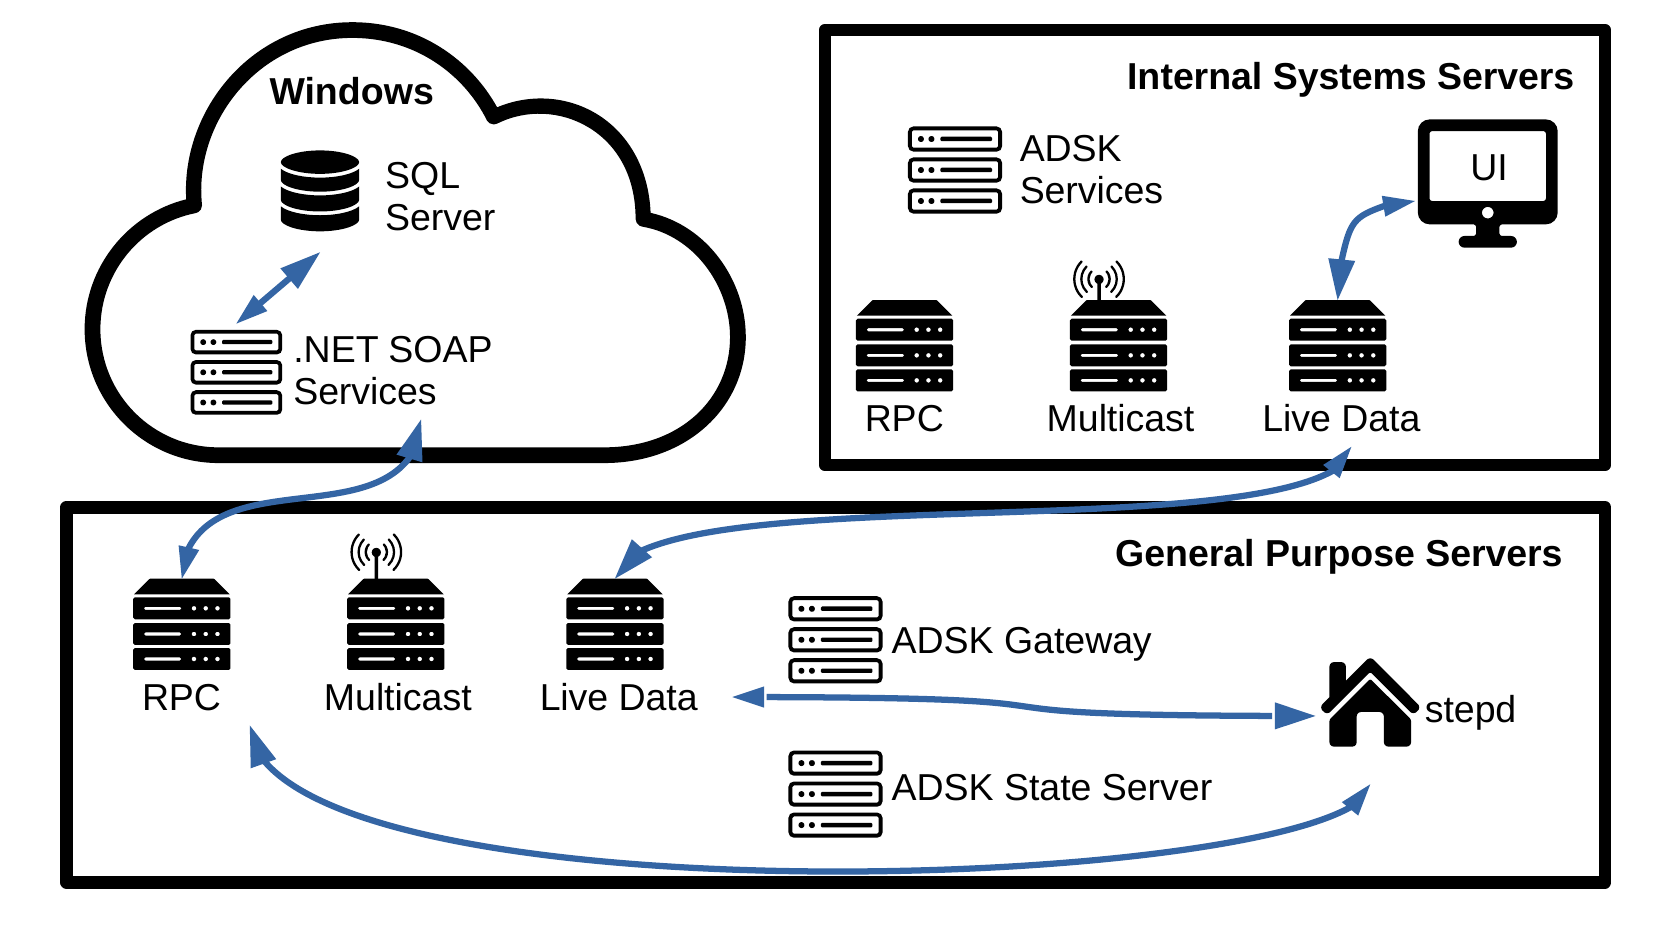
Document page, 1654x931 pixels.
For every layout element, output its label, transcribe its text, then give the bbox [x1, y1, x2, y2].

text_box Live Data [1247, 390, 1456, 447]
picture [1315, 647, 1426, 785]
text_box Multicast [309, 668, 520, 726]
text_box stepd [1410, 680, 1561, 738]
picture [905, 120, 1006, 245]
picture [1289, 300, 1387, 390]
text_box UI [1455, 138, 1550, 196]
text_box Windows [254, 62, 463, 120]
text_box RPC [127, 668, 309, 726]
picture [73, 514, 886, 868]
text_box Live Data [525, 668, 733, 726]
text_box .NET SOAP Services [278, 320, 564, 420]
picture [1069, 257, 1168, 390]
picture [1414, 110, 1561, 292]
picture [855, 300, 954, 390]
text_box Internal Systems Servers [1112, 48, 1638, 106]
text_box General Purpose Servers [1100, 525, 1626, 582]
text_box ADSK Gateway [876, 612, 1252, 670]
text_box Multicast [1031, 390, 1242, 447]
text_box SQL Server [370, 147, 536, 247]
text_box RPC [850, 390, 1031, 447]
text_box ADSK State Server [876, 759, 1252, 816]
text_box ADSK Services [1005, 120, 1336, 219]
picture [17, 0, 813, 838]
